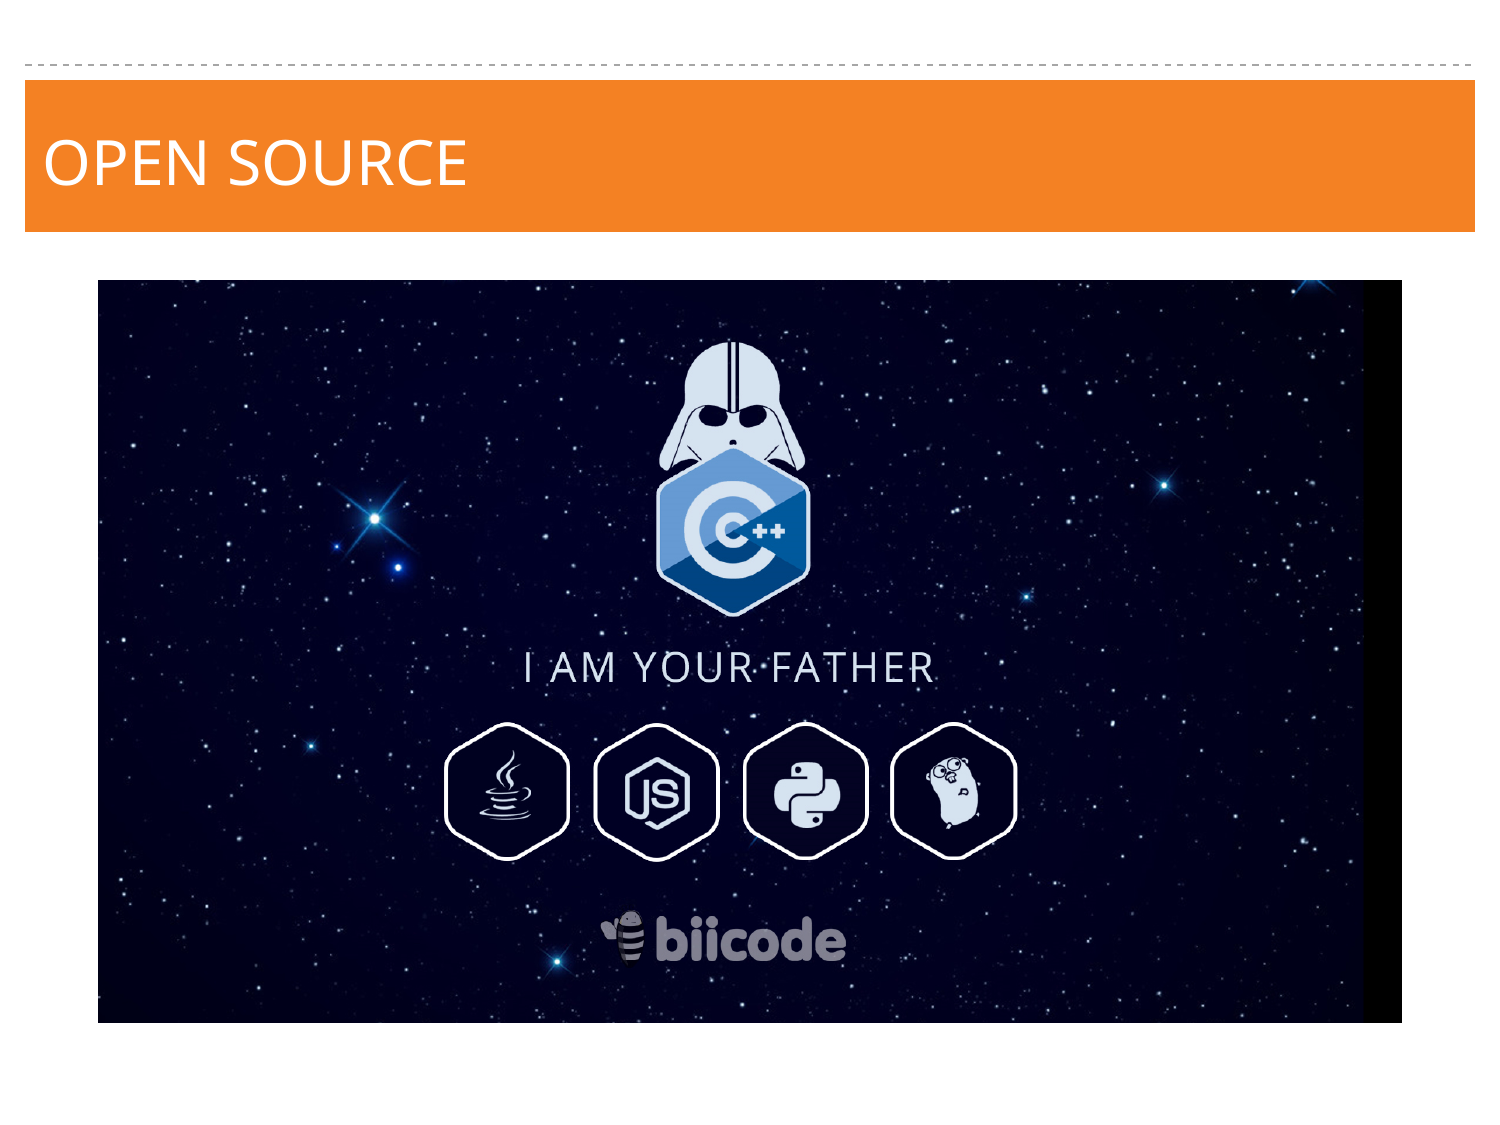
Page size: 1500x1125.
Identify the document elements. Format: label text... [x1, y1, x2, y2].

text_box OPEN SOURCE [27, 108, 1473, 231]
text_box [25, 80, 1475, 232]
picture [98, 280, 1402, 1023]
